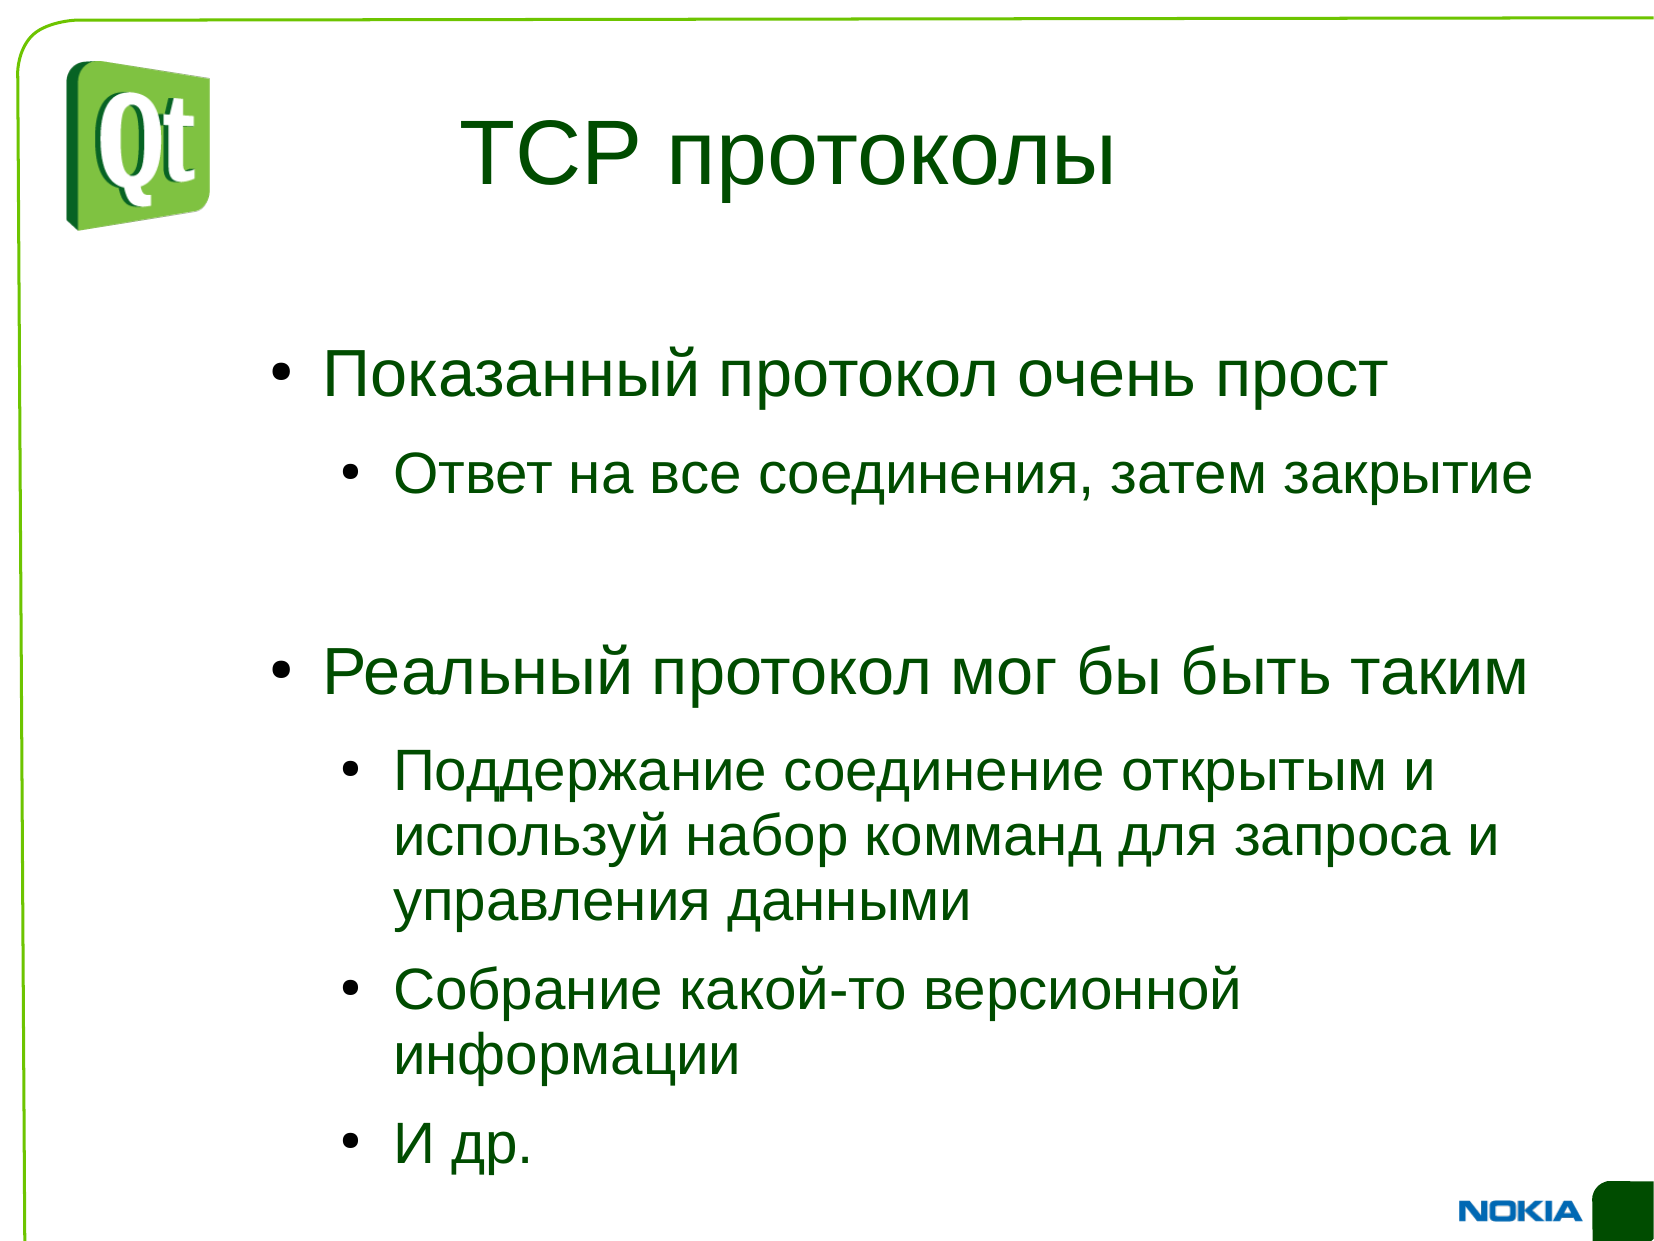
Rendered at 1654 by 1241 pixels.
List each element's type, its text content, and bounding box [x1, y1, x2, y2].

title TCP протоколы [251, 56, 1327, 250]
list Показанный протокол очень прост Ответ на все соединения, затем закрытие Реальный протокол мог бы быть таким Поддержание соединение открытым и используй набор комманд для запроса и управления данными Собрание какой-то версионной информации И др. [251, 336, 1571, 1176]
picture [66, 61, 210, 231]
picture [1459, 1200, 1583, 1222]
